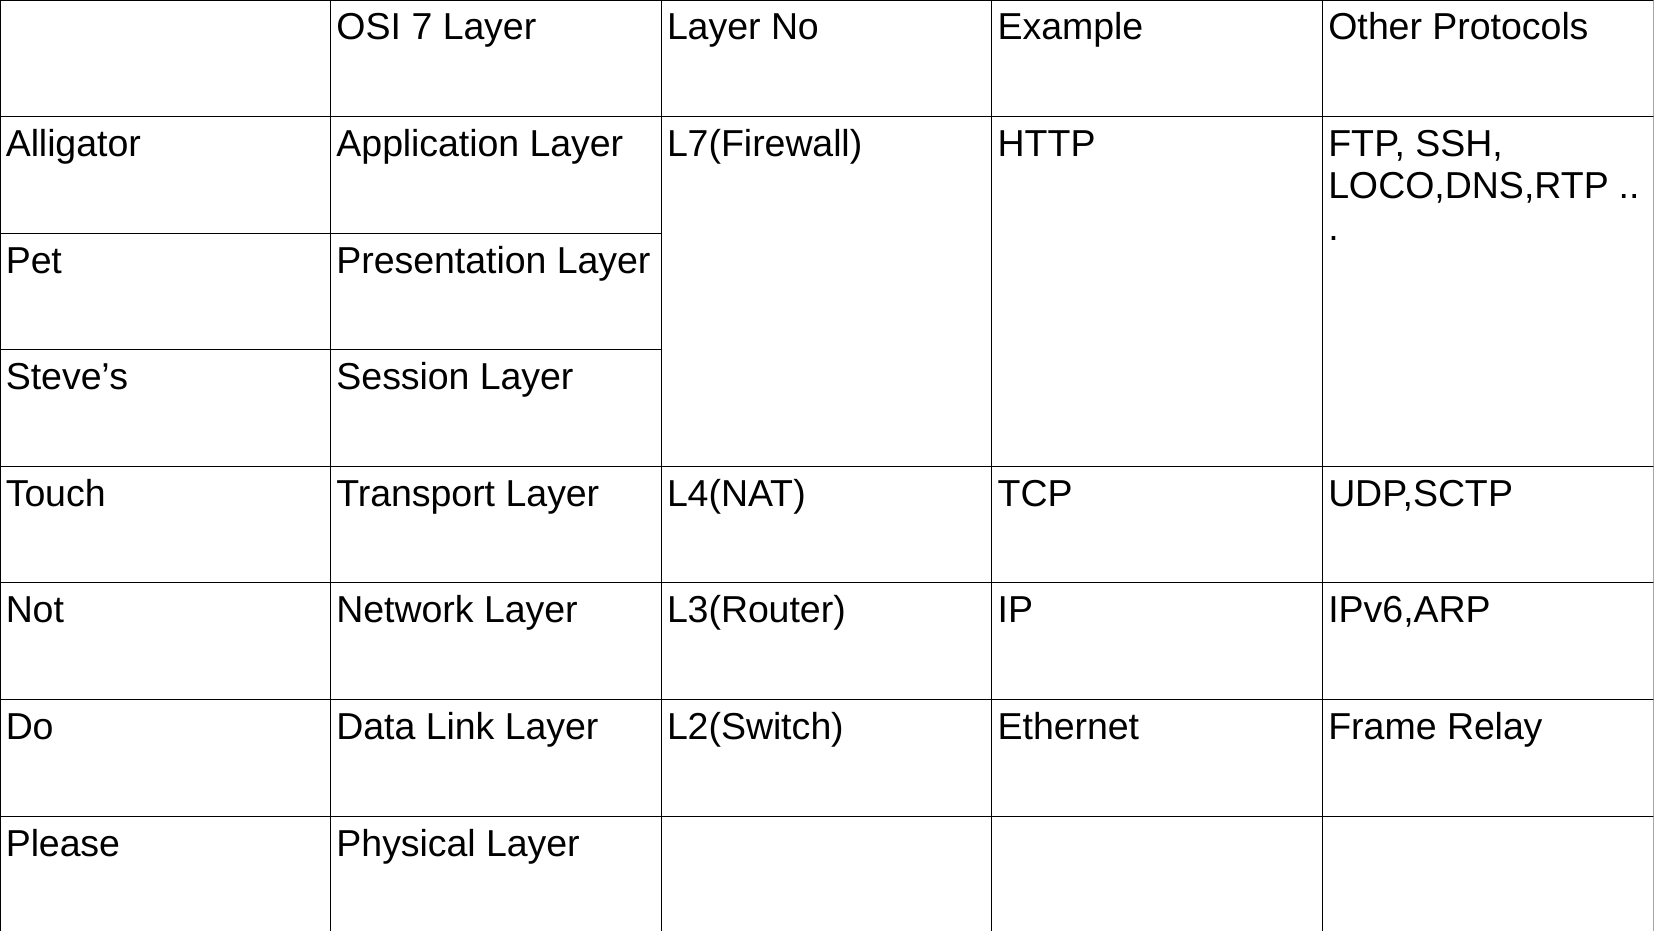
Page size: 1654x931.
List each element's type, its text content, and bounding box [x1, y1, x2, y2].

table_cell Touch [1, 467, 330, 582]
table_cell HTTP [992, 117, 1322, 466]
table_cell TCP [992, 467, 1322, 582]
table_cell Please [1, 817, 330, 931]
table_cell [1323, 817, 1653, 931]
table_cell L7(Firewall) [662, 117, 991, 466]
table_cell [992, 817, 1322, 931]
table_cell FTP, SSH, LOCO,DNS,RTP ... [1323, 117, 1653, 466]
table_header OSI 7 Layer [331, 1, 661, 116]
table_cell Session Layer [331, 350, 661, 466]
table_cell UDP,SCTP [1323, 467, 1653, 582]
table_cell L3(Router) [662, 583, 991, 699]
table_header Other Protocols [1323, 1, 1653, 116]
table_cell Do [1, 700, 330, 816]
table_cell Ethernet [992, 700, 1322, 816]
table_cell Transport Layer [331, 467, 661, 582]
table_cell IPv6,ARP [1323, 583, 1653, 699]
table_header [1, 1, 330, 116]
table_cell Steve’s [1, 350, 330, 466]
table_cell Frame Relay [1323, 700, 1653, 816]
table_cell Presentation Layer [331, 234, 661, 349]
table_cell Physical Layer [331, 817, 661, 931]
table_cell Data Link Layer [331, 700, 661, 816]
table_cell L2(Switch) [662, 700, 991, 816]
table_cell Not [1, 583, 330, 699]
table_cell Alligator [1, 117, 330, 233]
table_header Example [992, 1, 1322, 116]
table_cell IP [992, 583, 1322, 699]
table_cell Network Layer [331, 583, 661, 699]
table_cell [662, 817, 991, 931]
table_cell L4(NAT) [662, 467, 991, 582]
table_cell Application Layer [331, 117, 661, 233]
table_cell Pet [1, 234, 330, 349]
table_header Layer No [662, 1, 991, 116]
